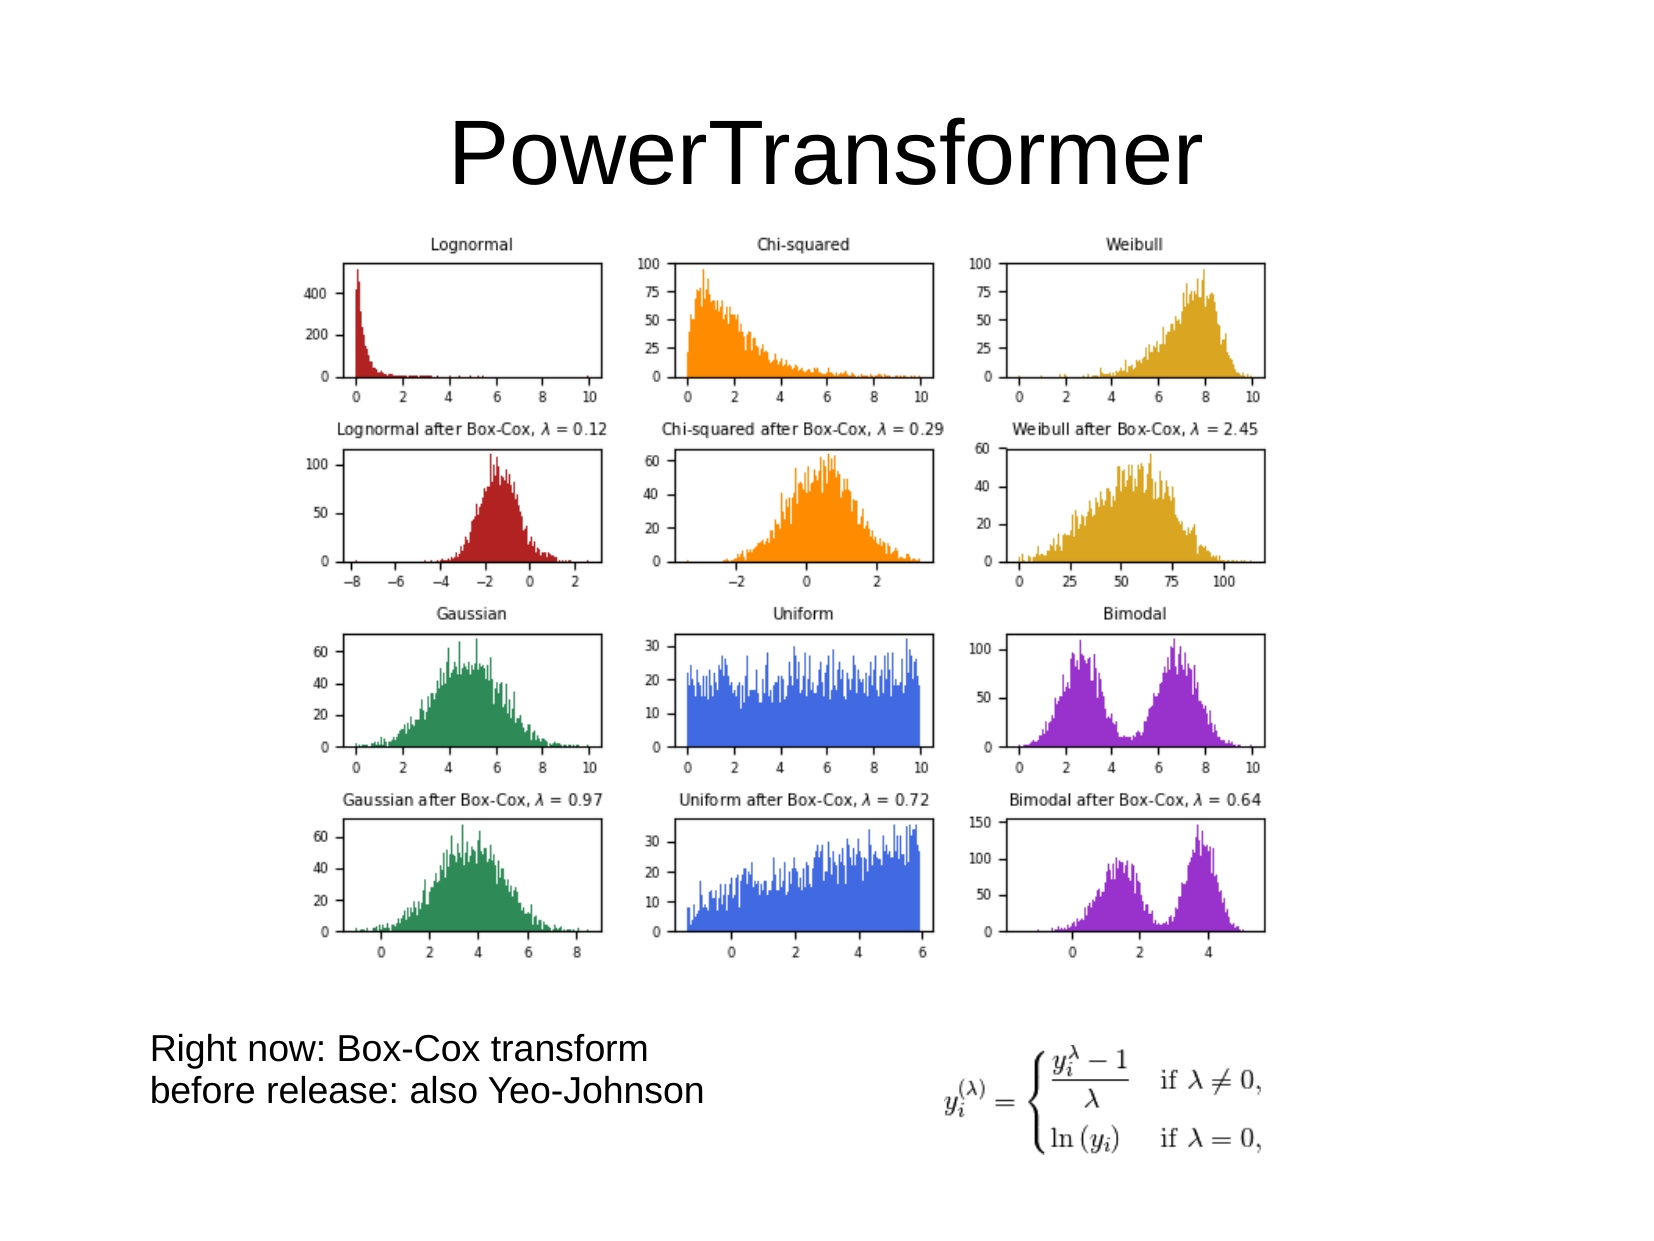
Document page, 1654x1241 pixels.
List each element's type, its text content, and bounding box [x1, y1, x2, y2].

picture [290, 224, 1291, 975]
text_box Right now: Box-Cox transform before release: also Yeo-Johnson [135, 1020, 766, 1160]
title PowerTransformer [82, 49, 1571, 257]
picture [944, 1045, 1261, 1156]
